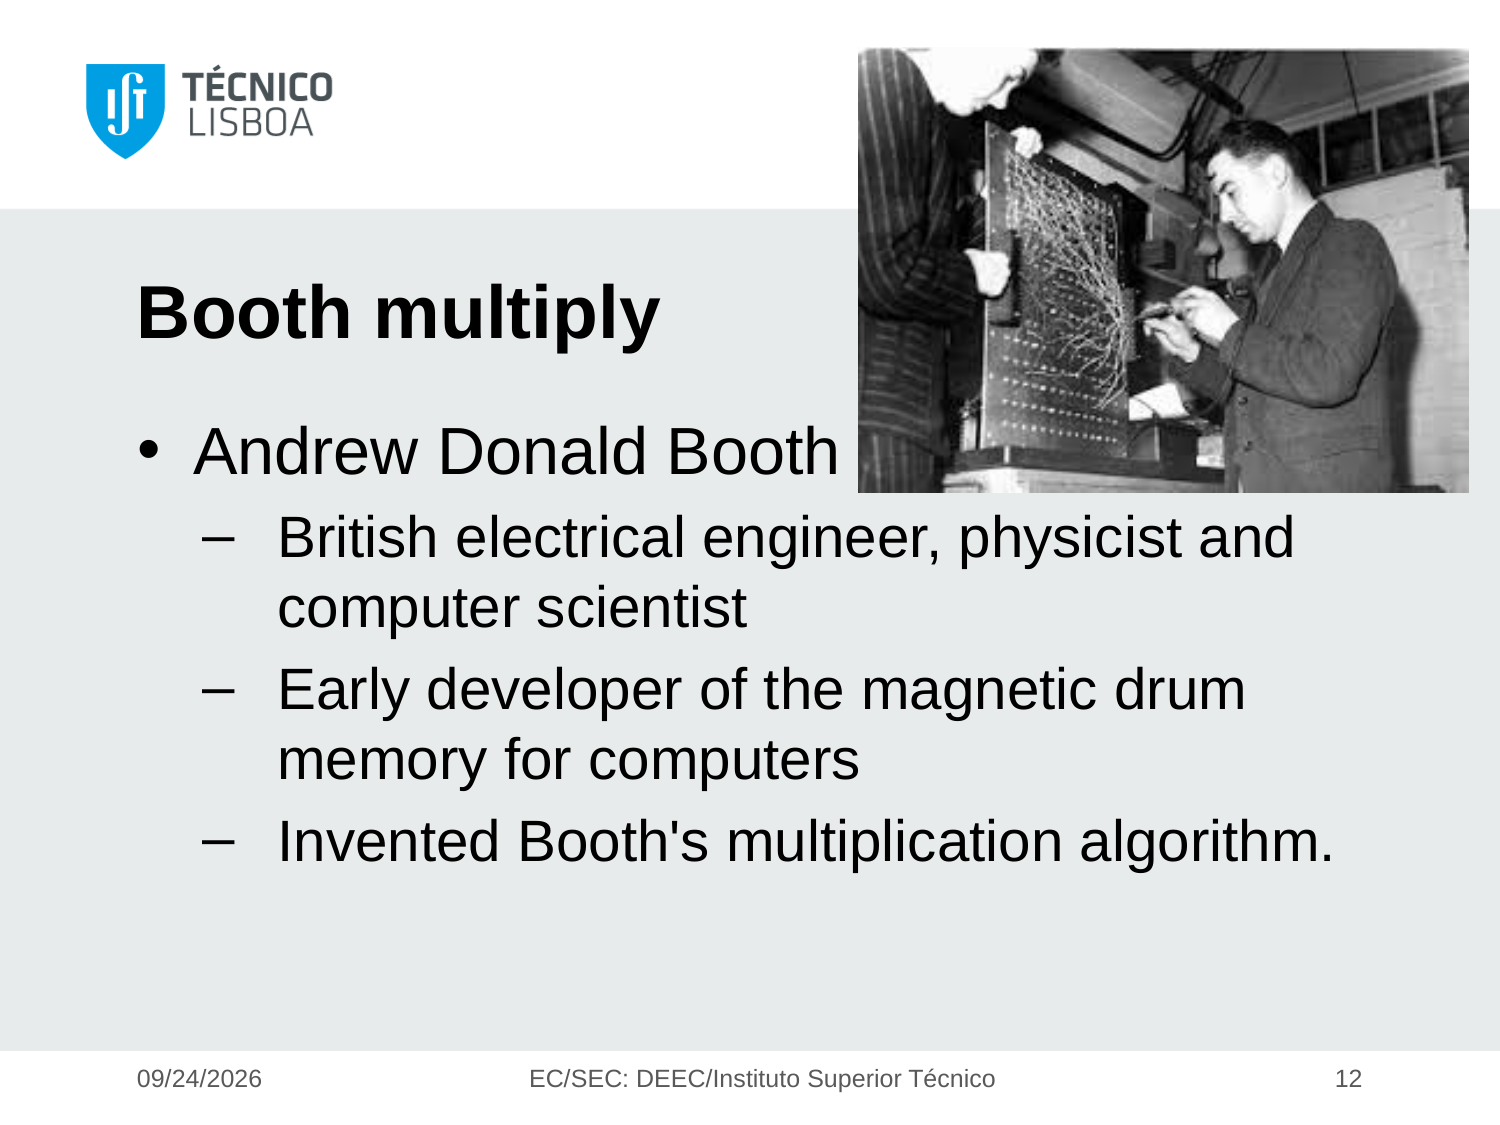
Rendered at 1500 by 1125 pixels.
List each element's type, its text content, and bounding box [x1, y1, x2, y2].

footer EC/SEC: DEEC/Instituto Superior Técnico [512, 1052, 1021, 1103]
title Booth multiply [121, 237, 858, 381]
slide_number 10/22/2018 [121, 1052, 425, 1103]
list Andrew Donald Booth British electrical engineer, physicist and computer scientist Early developer of the magnetic drum memory for computers Invented Booth's multiplication algorithm. [121, 400, 1378, 1005]
picture [0, 0, 1500, 1125]
slide_number <number> [1077, 1052, 1378, 1103]
